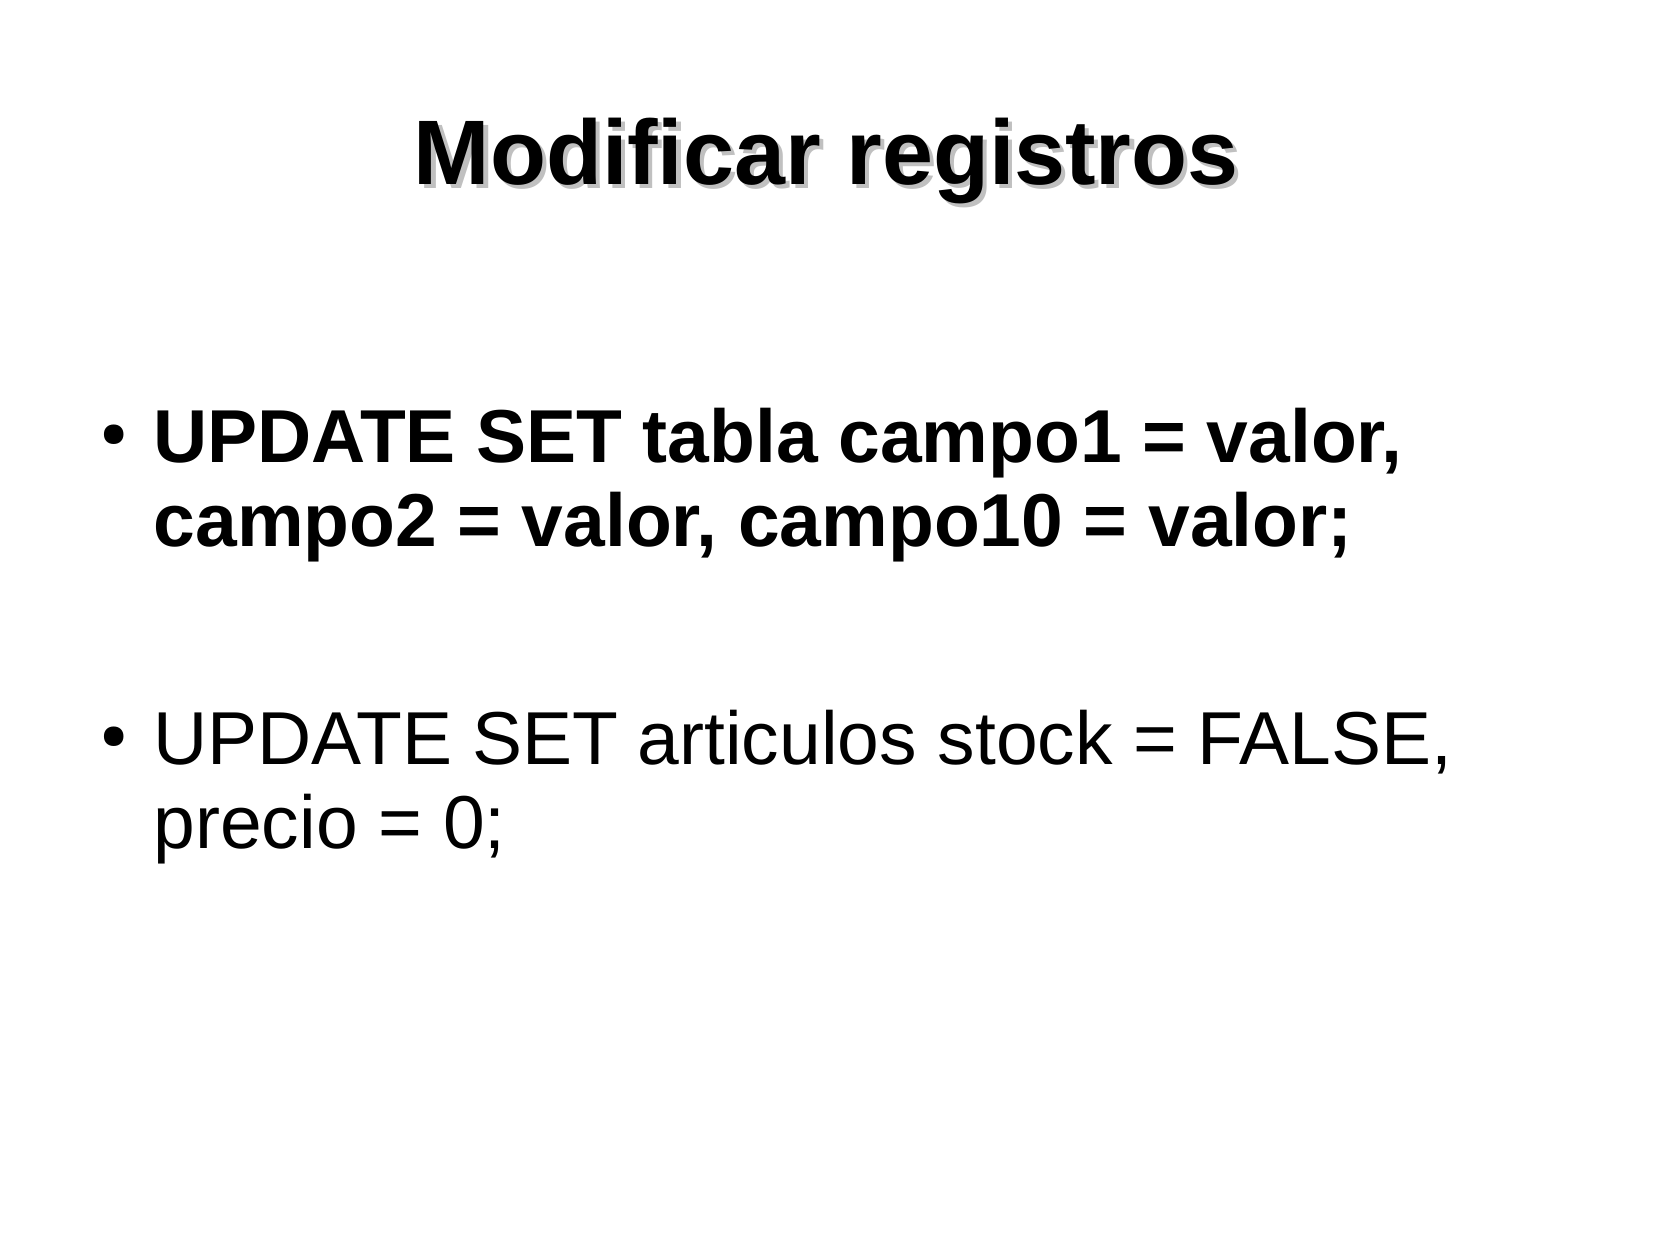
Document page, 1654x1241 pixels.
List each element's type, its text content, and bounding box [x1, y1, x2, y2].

list UPDATE SET tabla campo1 = valor, campo2 = valor, campo10 = valor; UPDATE SET articulos stock = FALSE, precio = 0; [82, 290, 1571, 1010]
title Modificar registros [82, 49, 1571, 257]
